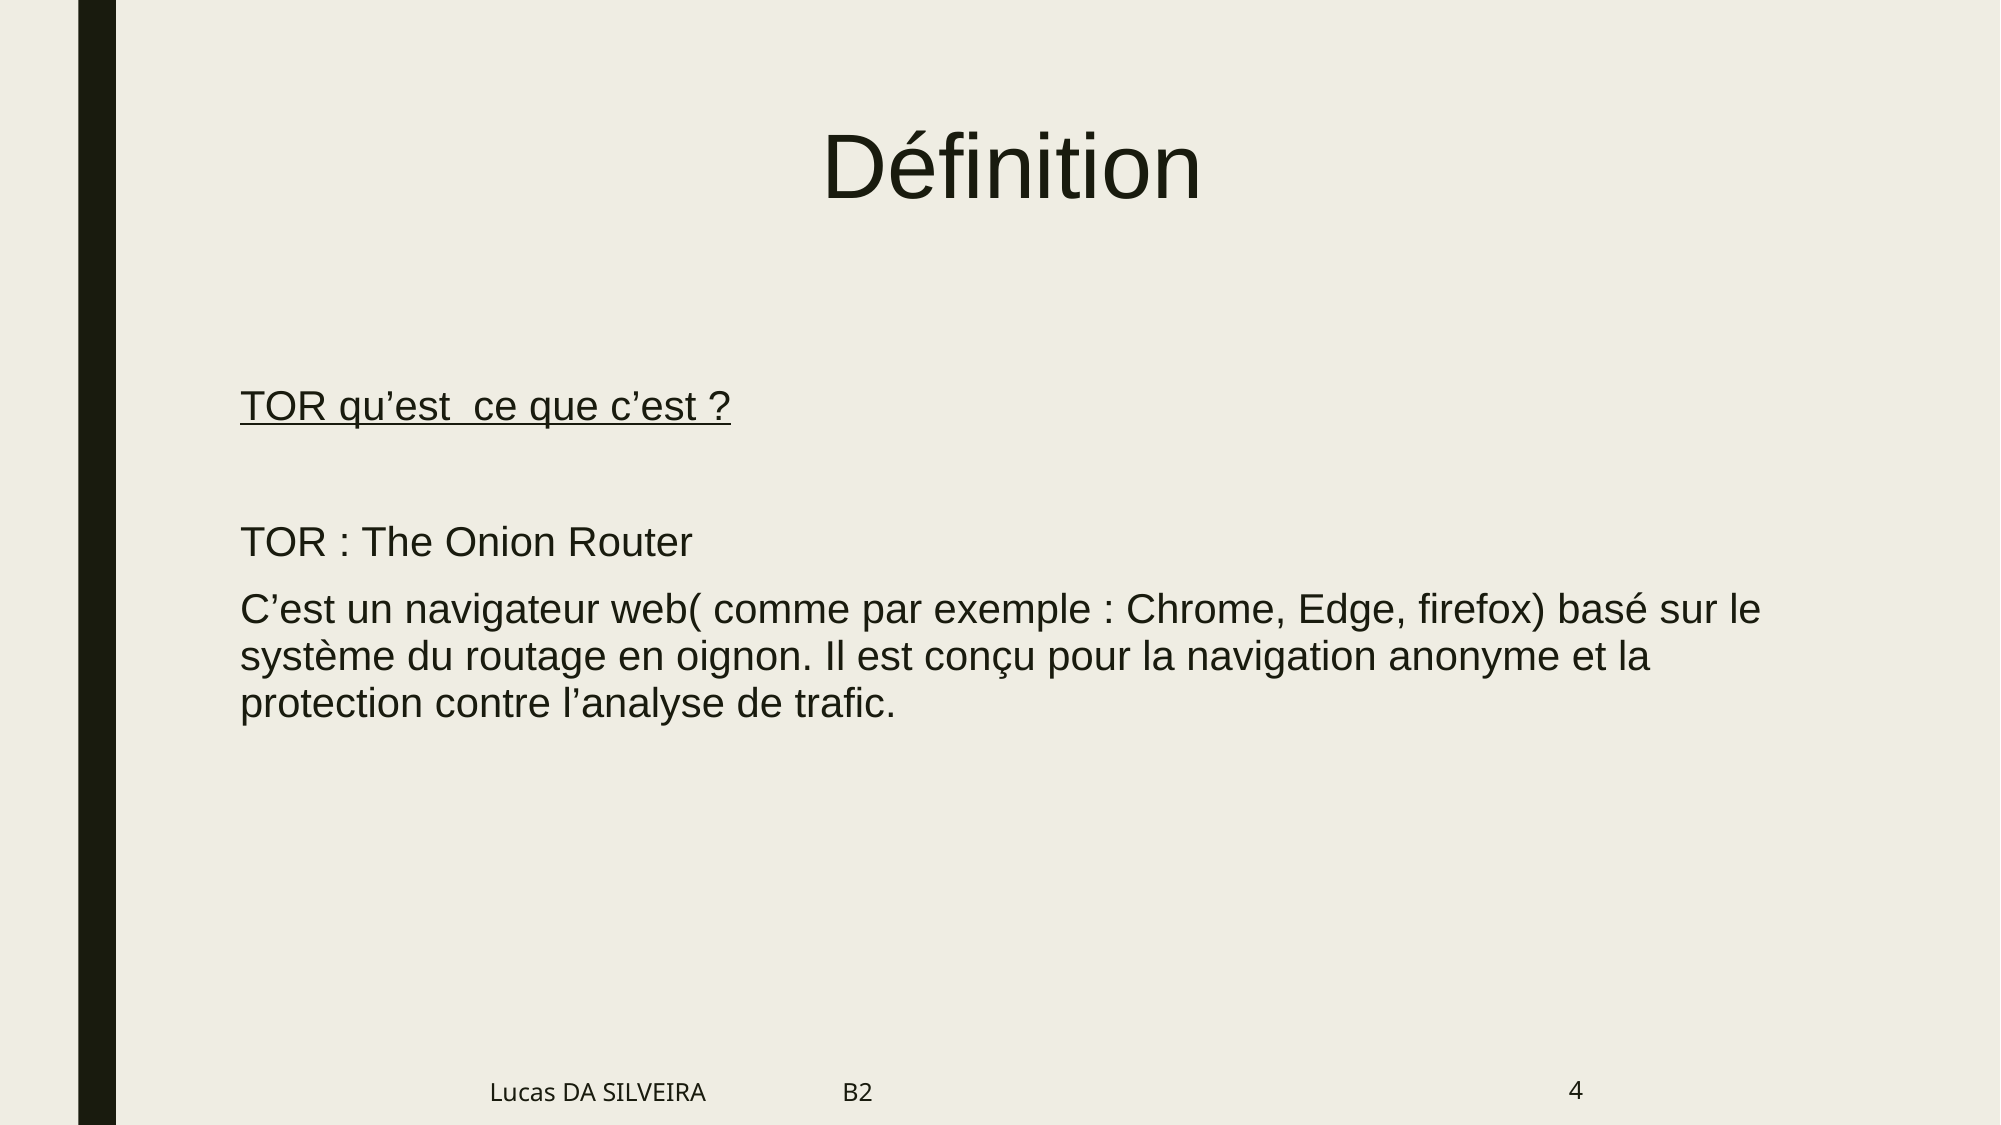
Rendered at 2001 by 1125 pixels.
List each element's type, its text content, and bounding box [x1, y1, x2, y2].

text_box Lucas DA SILVEIRA B2 [474, 1058, 1506, 1125]
title Définition [225, 112, 1801, 357]
list TOR qu’est ce que c’est ? TOR : The Onion Router C’est un navigateur web( comme par exemple : Chrome, Edge, firefox) basé sur le système du routage en oignon. Il est conçu pour la navigation anonyme et la protection contre l’analyse de trafic. [225, 375, 1801, 963]
text_box [1553, 1058, 1816, 1125]
